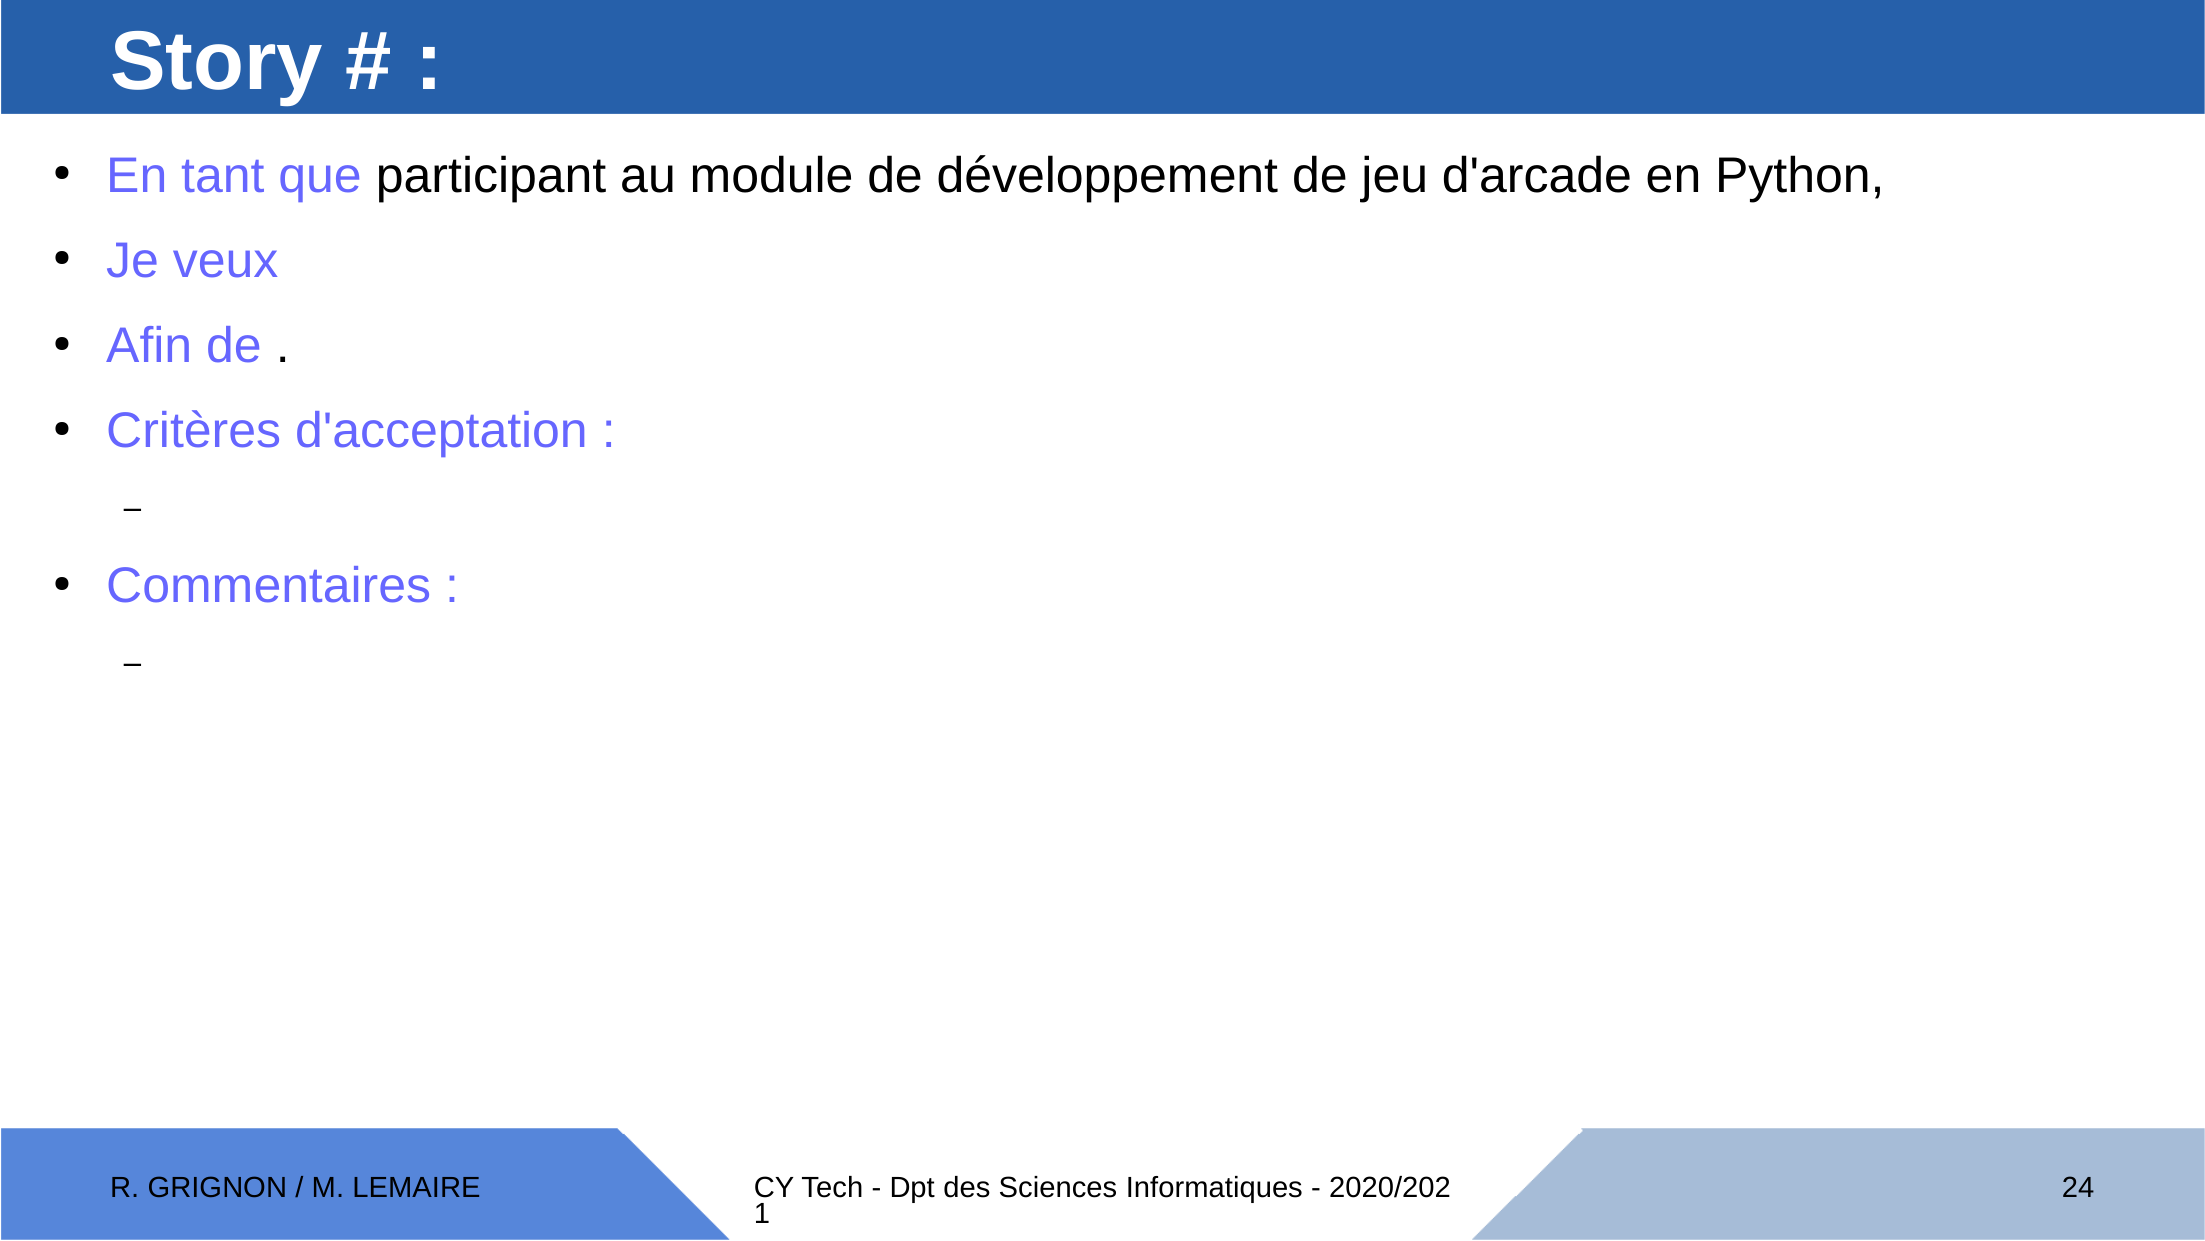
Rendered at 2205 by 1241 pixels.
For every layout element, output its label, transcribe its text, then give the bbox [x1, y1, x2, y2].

list En tant que participant au module de développement de jeu d'arcade en Python, Je veux Afin de . Critères d'acceptation : Commentaires : [35, 217, 2186, 1087]
picture [0, 0, 2205, 1241]
title Story # : [110, 49, 2095, 217]
